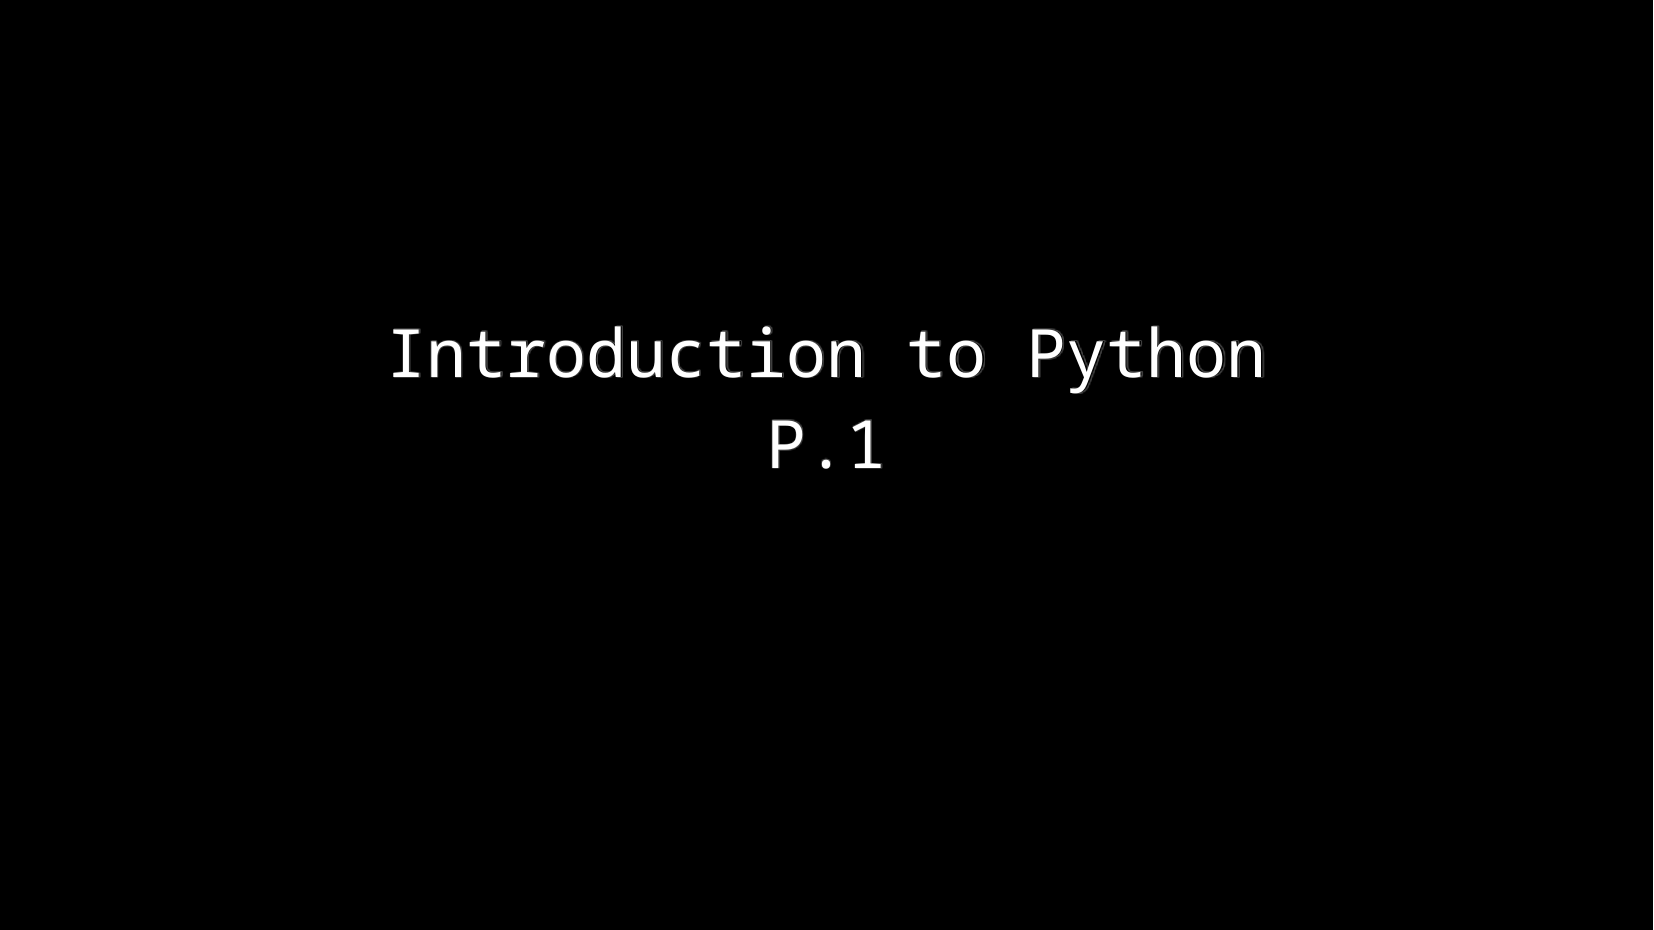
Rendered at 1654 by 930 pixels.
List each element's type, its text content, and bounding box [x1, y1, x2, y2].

subtitle Introduction to Python P.1 [82, 37, 1571, 757]
